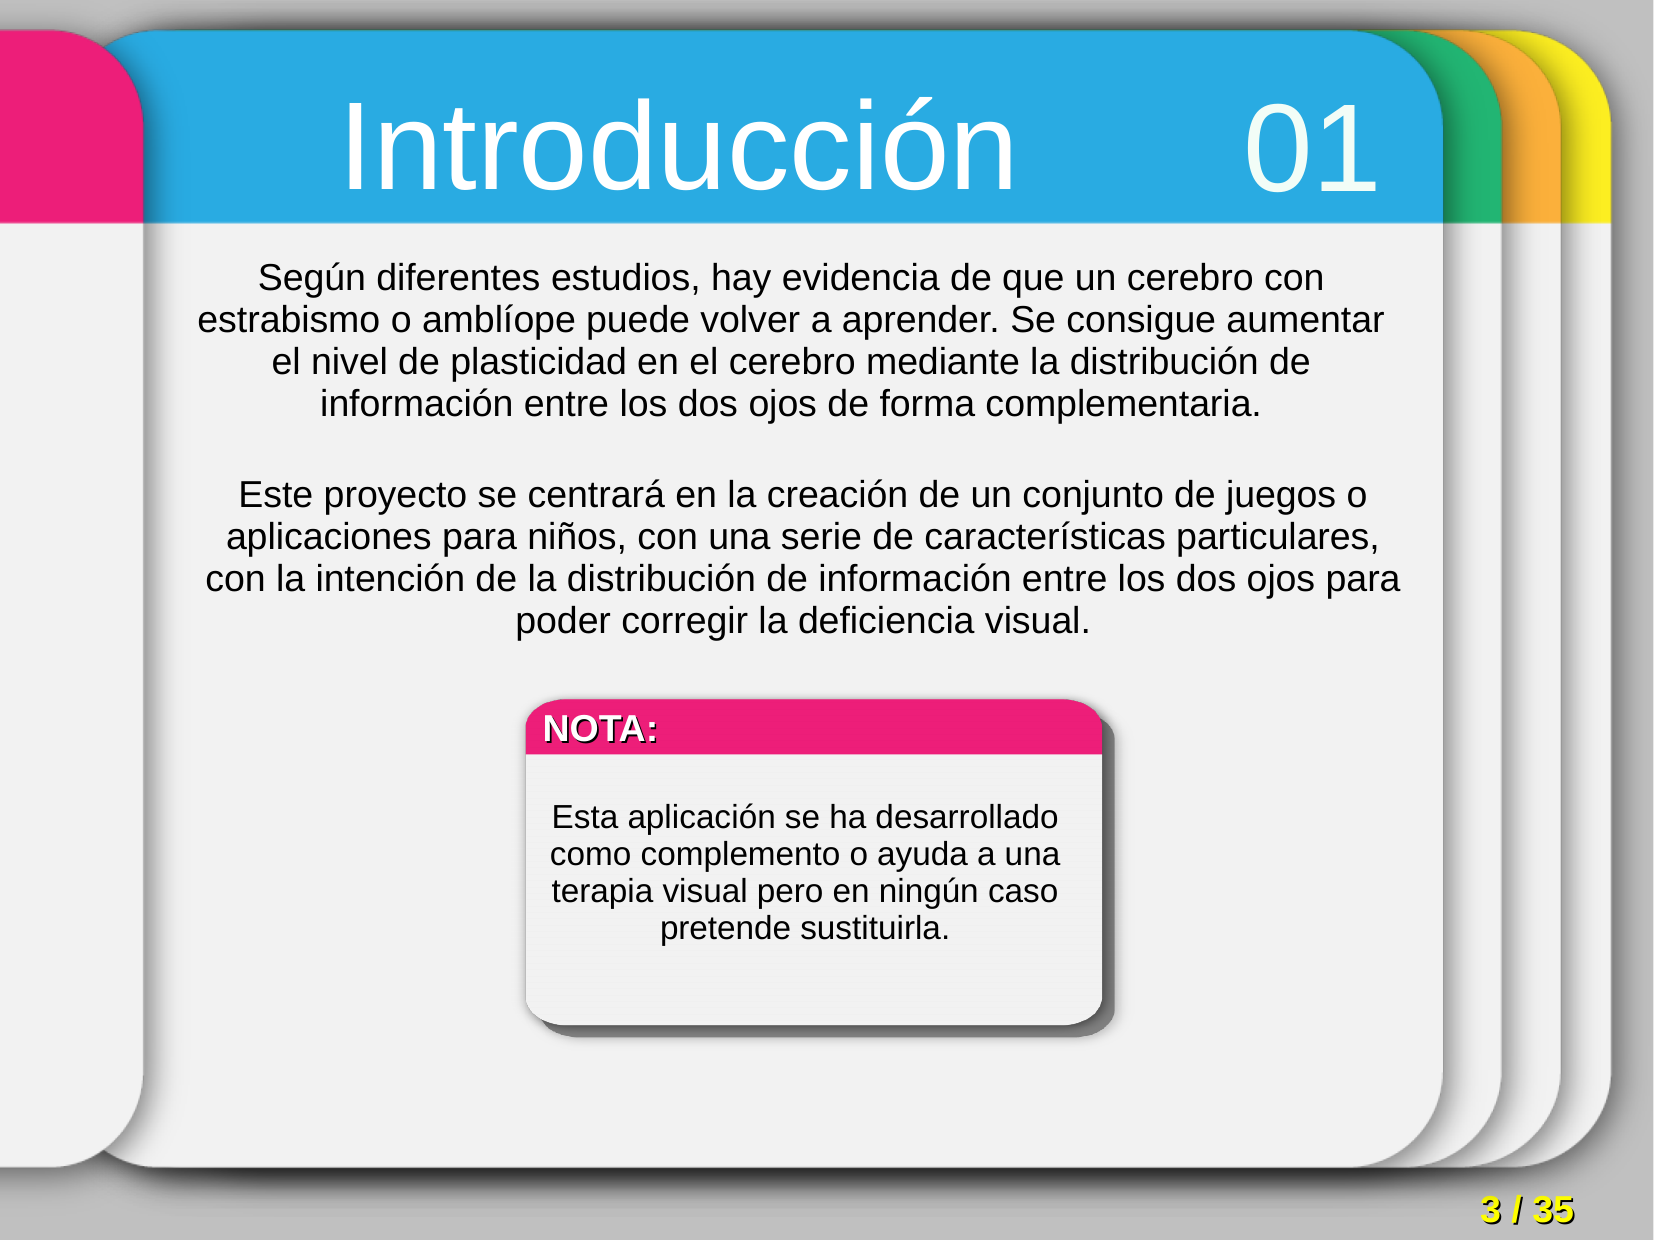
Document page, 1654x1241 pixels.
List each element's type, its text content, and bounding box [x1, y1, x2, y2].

title Introducción [118, 59, 1241, 235]
text_box Esta aplicación se ha desarrollado como complemento o ayuda a una terapia visual pero en ningún caso pretende sustituirla. [509, 791, 1102, 957]
text_box Este proyecto se centrará en la creación de un conjunto de juegos o aplicaciones para niños, con una serie de características particulares, con la intención de la distribución de información entre los dos ojos para poder corregir la deficiencia visual. [177, 466, 1430, 650]
text_box NOTA: [527, 700, 679, 759]
text_box Según diferentes estudios, hay evidencia de que un cerebro con estrabismo o amblíope puede volver a aprender. Se consigue aumentar el nivel de plasticidad en el cerebro mediante la distribución de información entre los dos ojos de forma complementaria. [165, 248, 1418, 432]
picture [0, 0, 1654, 1241]
text_box 01 [1228, 58, 1404, 225]
